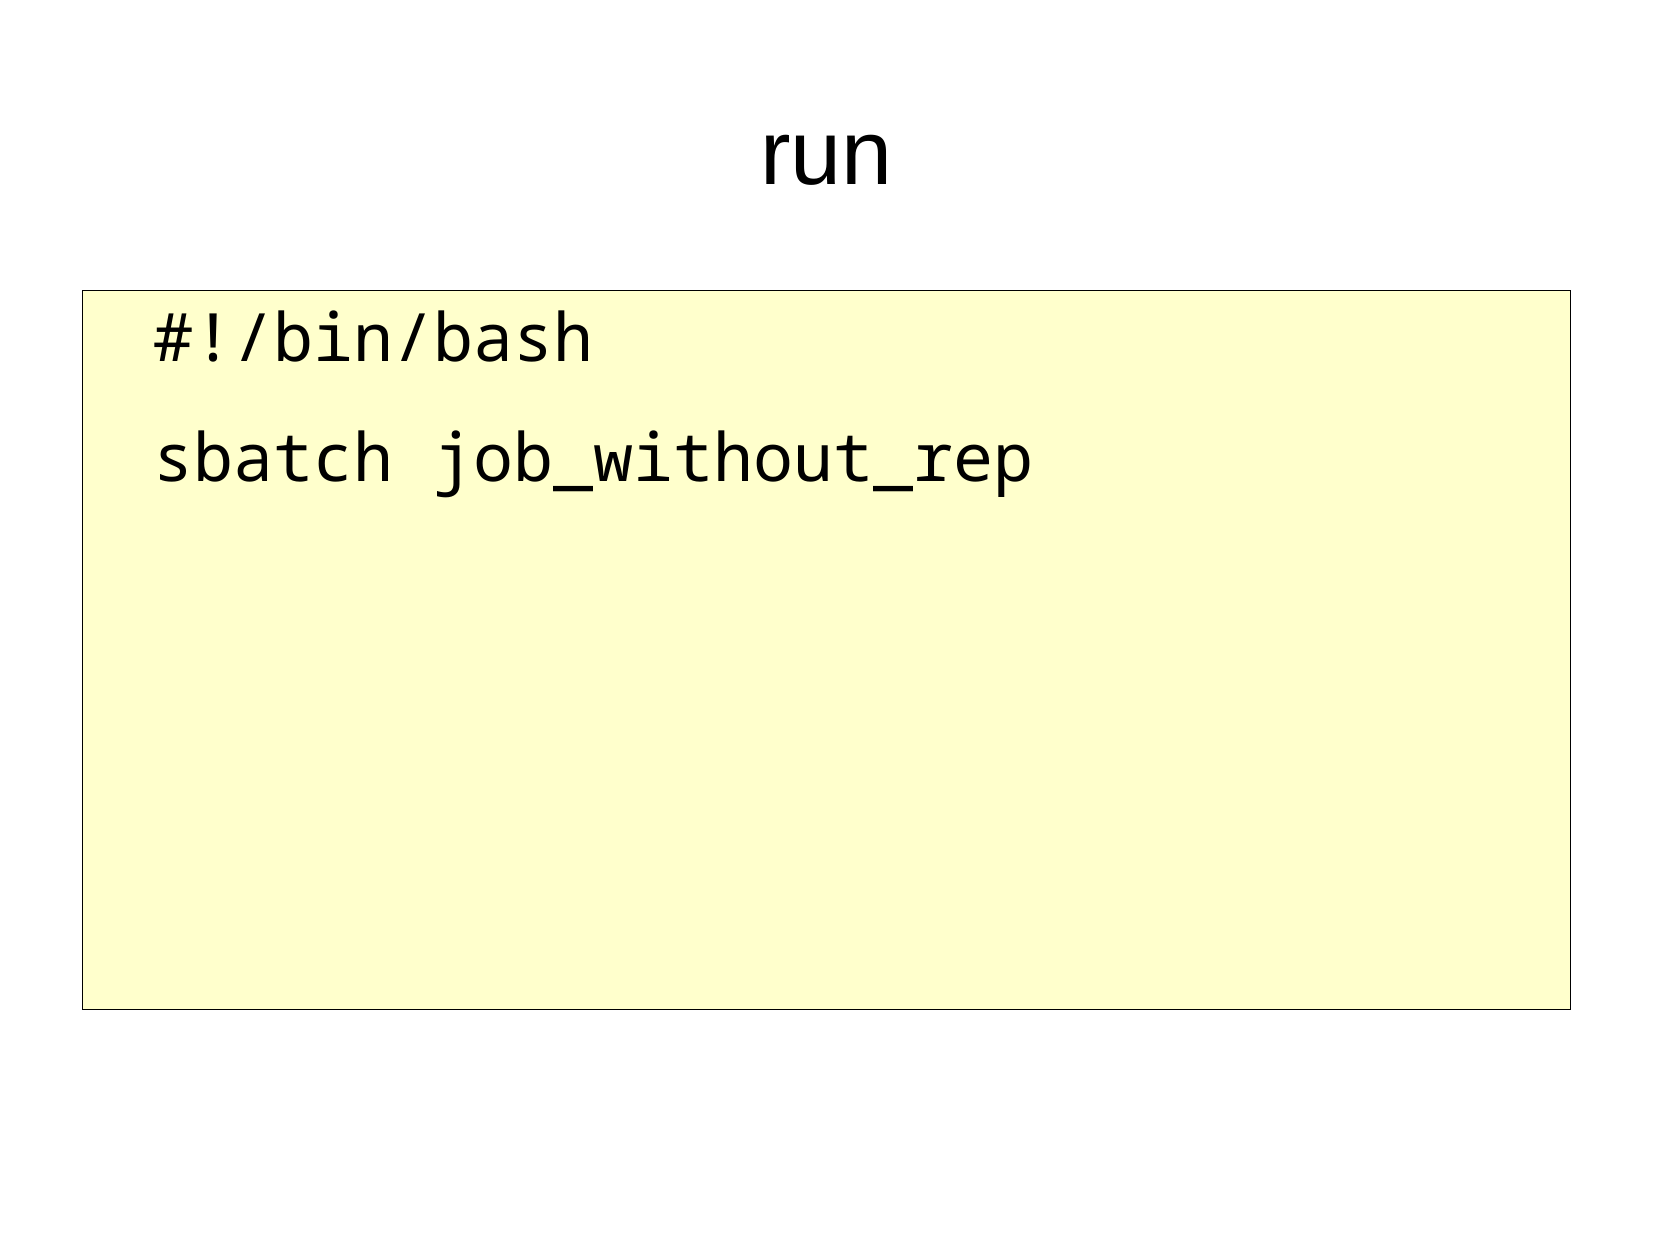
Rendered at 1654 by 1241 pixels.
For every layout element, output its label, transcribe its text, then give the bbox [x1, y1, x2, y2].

title run [82, 49, 1571, 257]
list #!/bin/bash sbatch job_without_rep [82, 290, 1571, 1010]
